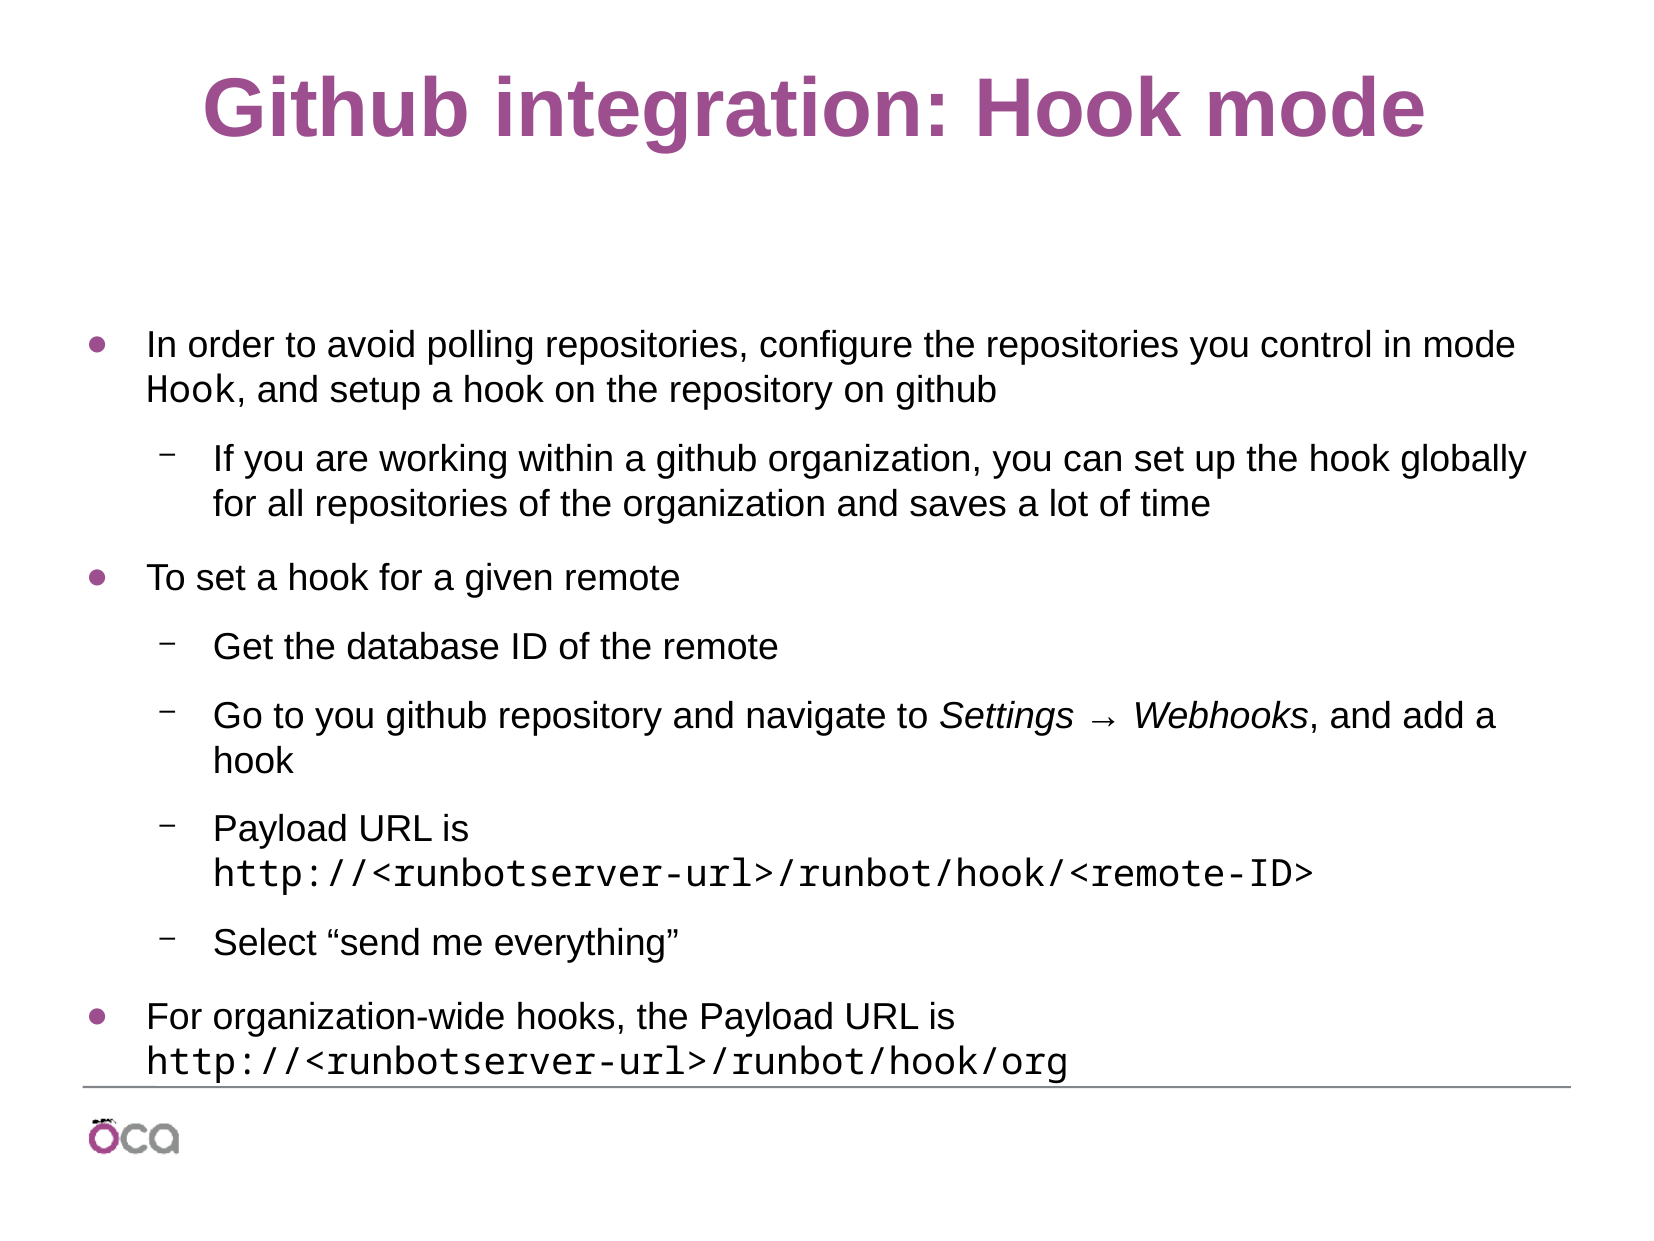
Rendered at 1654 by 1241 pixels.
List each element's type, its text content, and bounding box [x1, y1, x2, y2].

list In order to avoid polling repositories, configure the repositories you control in mode Hook, and setup a hook on the repository on github If you are working within a github organization, you can set up the hook globally for all repositories of the organization and saves a lot of time To set a hook for a given remote Get the database ID of the remote Go to you github repository and navigate to Settings → Webhooks, and add a hook Payload URL is http://<runbotserver-url>/runbot/hook/<remote-ID> Select “send me everything” For organization-wide hooks, the Payload URL is http://<runbotserver-url>/runbot/hook/org [71, 320, 1560, 1040]
title Github integration: Hook mode [82, 0, 1571, 207]
picture [82, 1089, 186, 1191]
